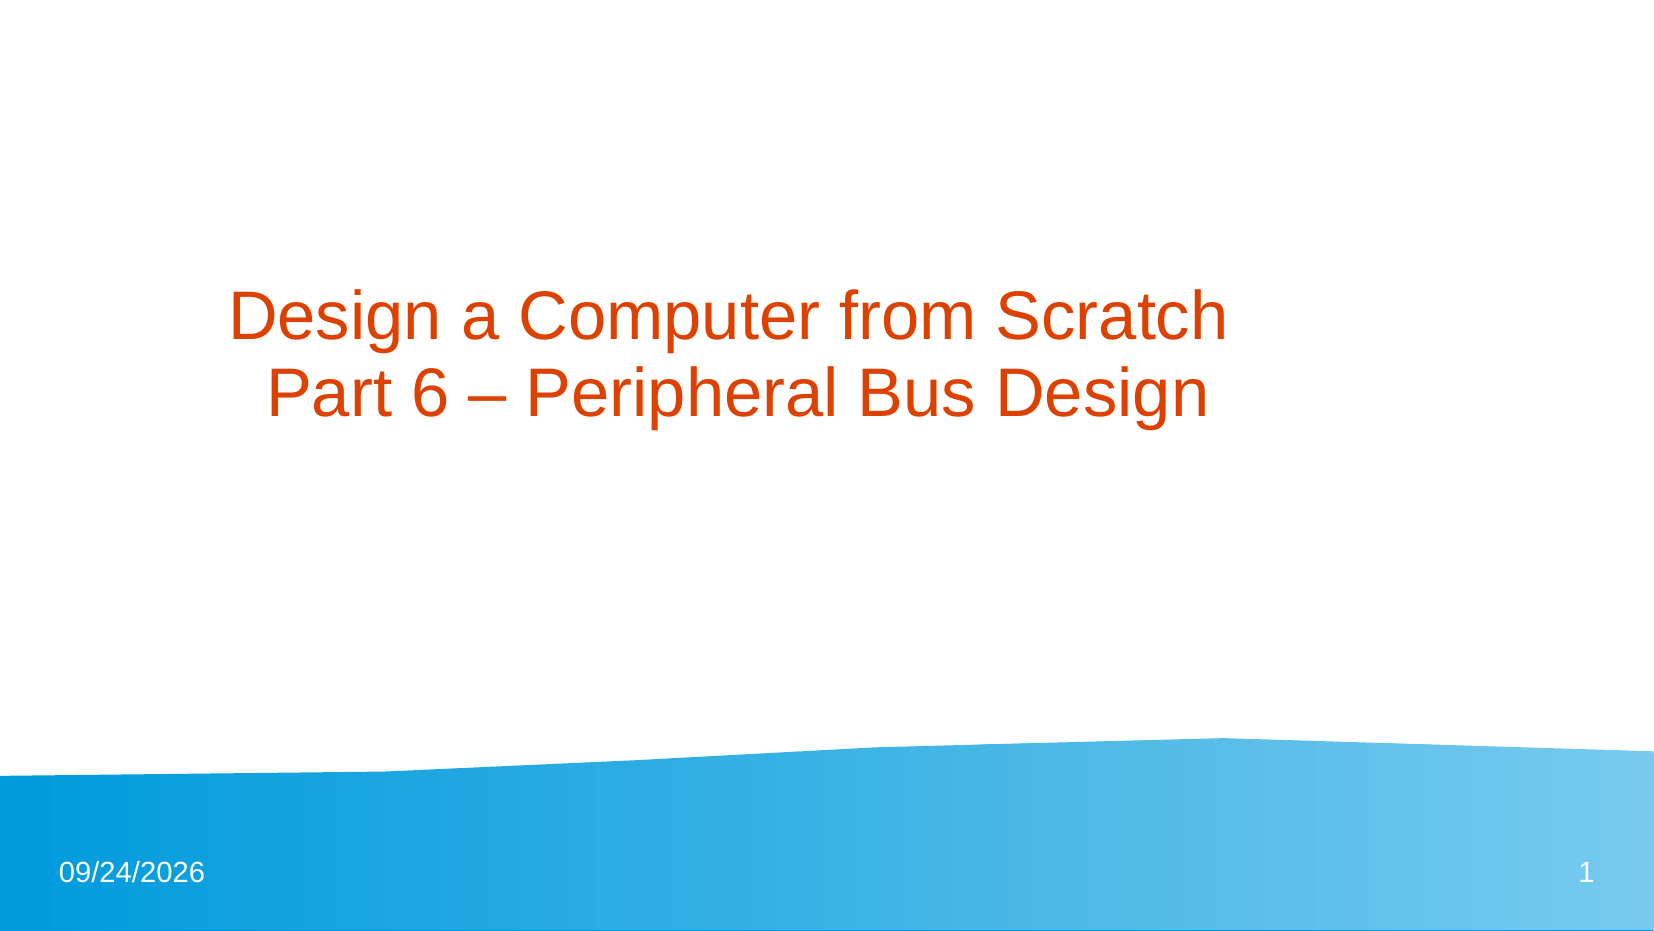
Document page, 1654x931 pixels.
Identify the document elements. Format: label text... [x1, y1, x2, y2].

title Design a Computer from Scratch Part 6 – Peripheral Bus Design [0, 265, 1477, 443]
